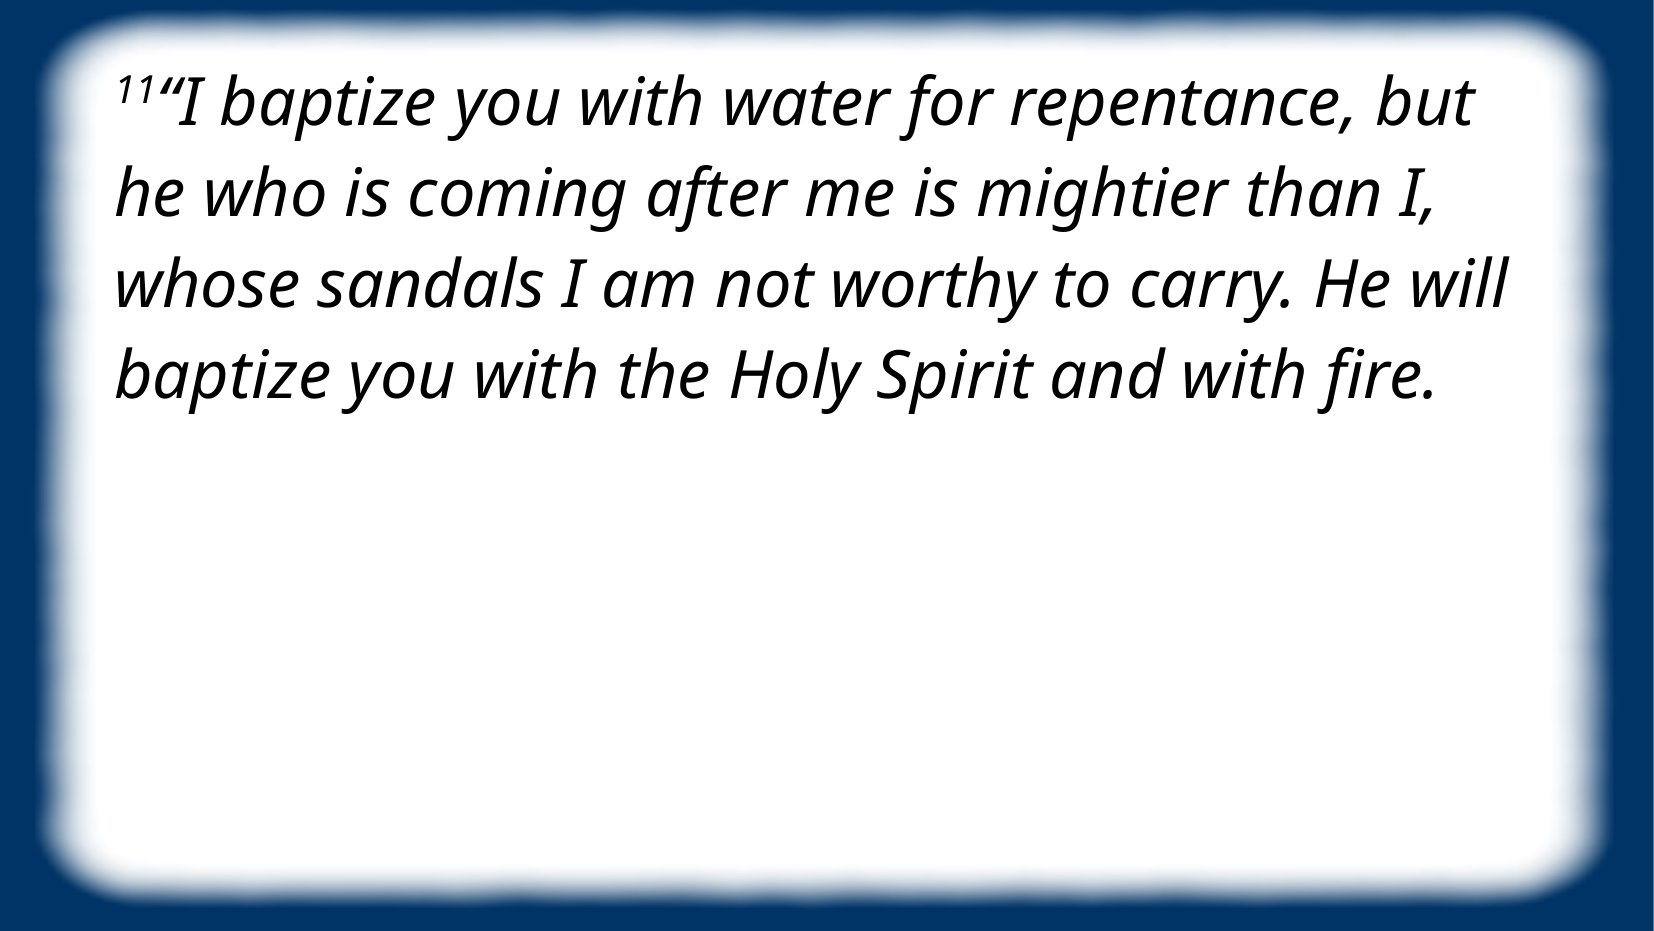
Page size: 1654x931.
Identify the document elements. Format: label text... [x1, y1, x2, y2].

picture [0, 0, 1654, 931]
text_box 11“I baptize you with water for repentance, but he who is coming after me is mightier than I, whose sandals I am not worthy to carry. He will baptize you with the Holy Spirit and with fire. [99, 47, 1570, 436]
